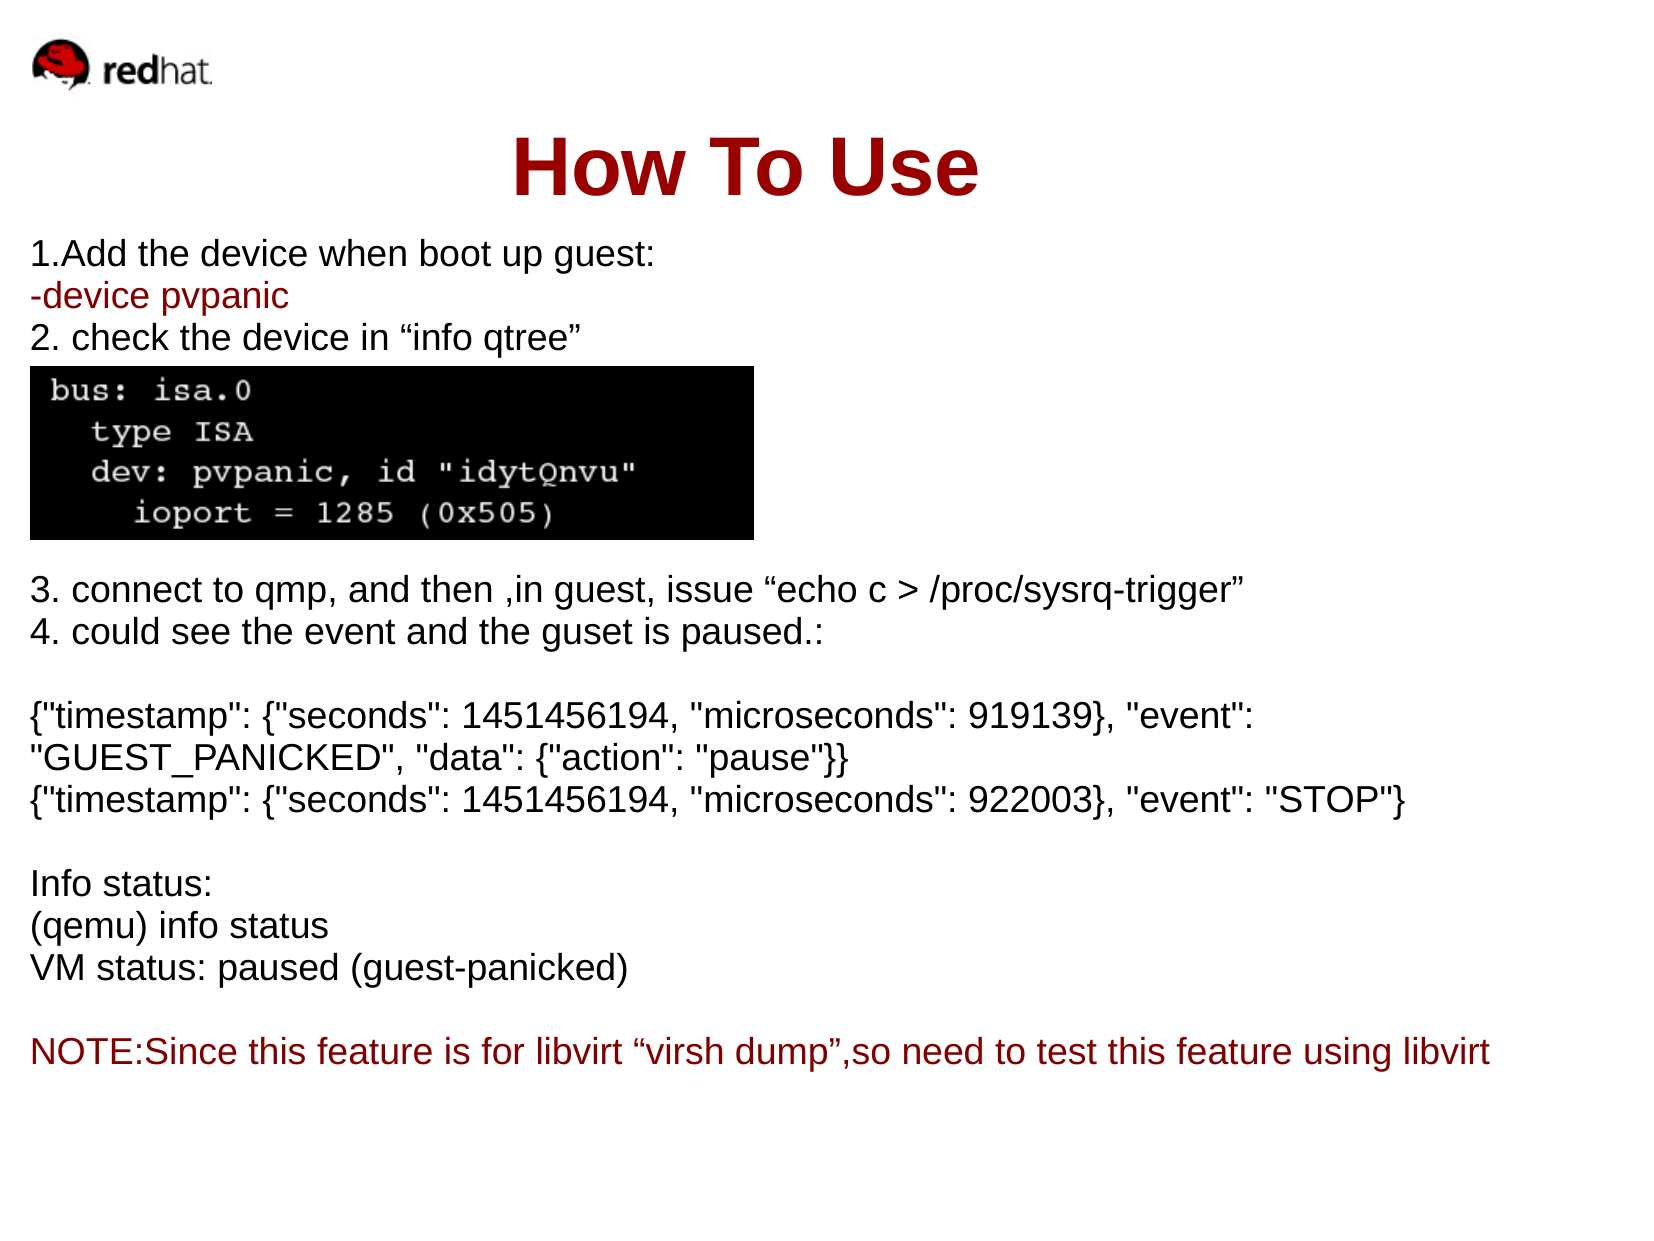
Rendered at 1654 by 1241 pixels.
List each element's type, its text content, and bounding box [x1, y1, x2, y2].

text_box 1.Add the device when boot up guest: -device pvpanic 2. check the device in “info qtree” 3. connect to qmp, and then ,in guest, issue “echo c > /proc/sysrq-trigger” 4. could see the event and the guset is paused.: {"timestamp": {"seconds": 1451456194, "microseconds": 919139}, "event": "GUEST_PANICKED", "data": {"action": "pause"}} {"timestamp": {"seconds": 1451456194, "microseconds": 922003}, "event": "STOP"} Info status: (qemu) info status VM status: paused (guest-panicked) NOTE:Since this feature is for libvirt “virsh dump”,so need to test this feature using libvirt [15, 225, 1654, 1241]
picture [31, 37, 212, 98]
text_box How To Use [150, 112, 1313, 225]
picture [30, 366, 754, 541]
